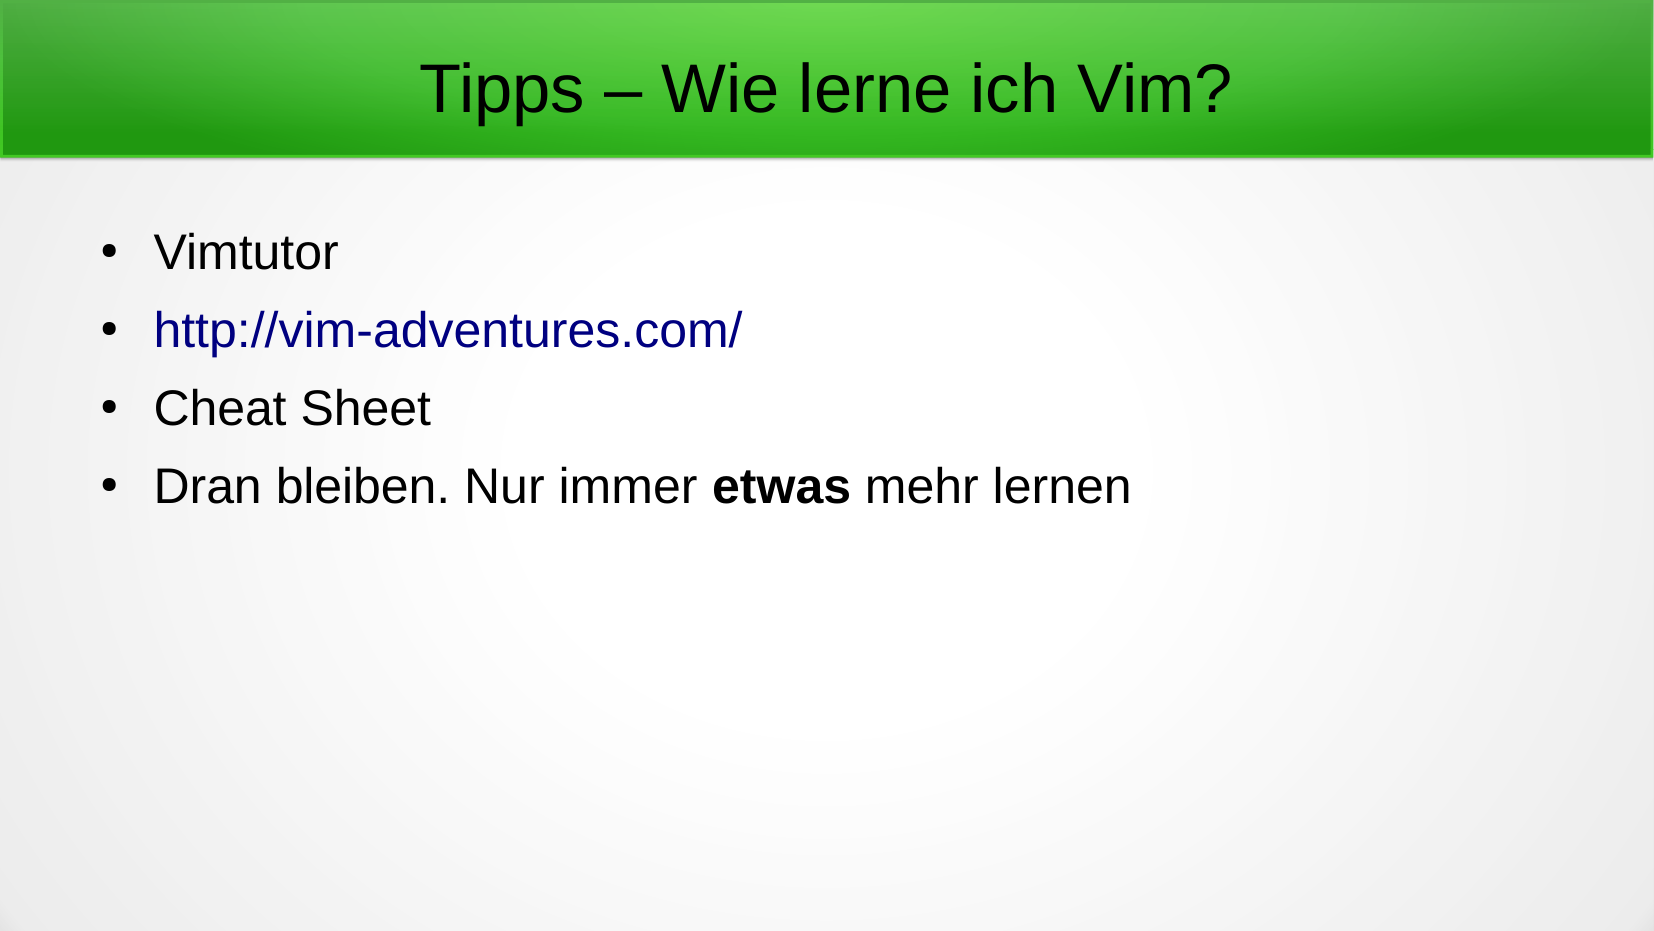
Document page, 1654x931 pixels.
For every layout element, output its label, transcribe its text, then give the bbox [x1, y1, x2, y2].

title Tipps – Wie lerne ich Vim? [82, 35, 1571, 142]
list Vimtutor http://vim-adventures.com/ Cheat Sheet Dran bleiben. Nur immer etwas mehr lernen [82, 224, 1571, 764]
